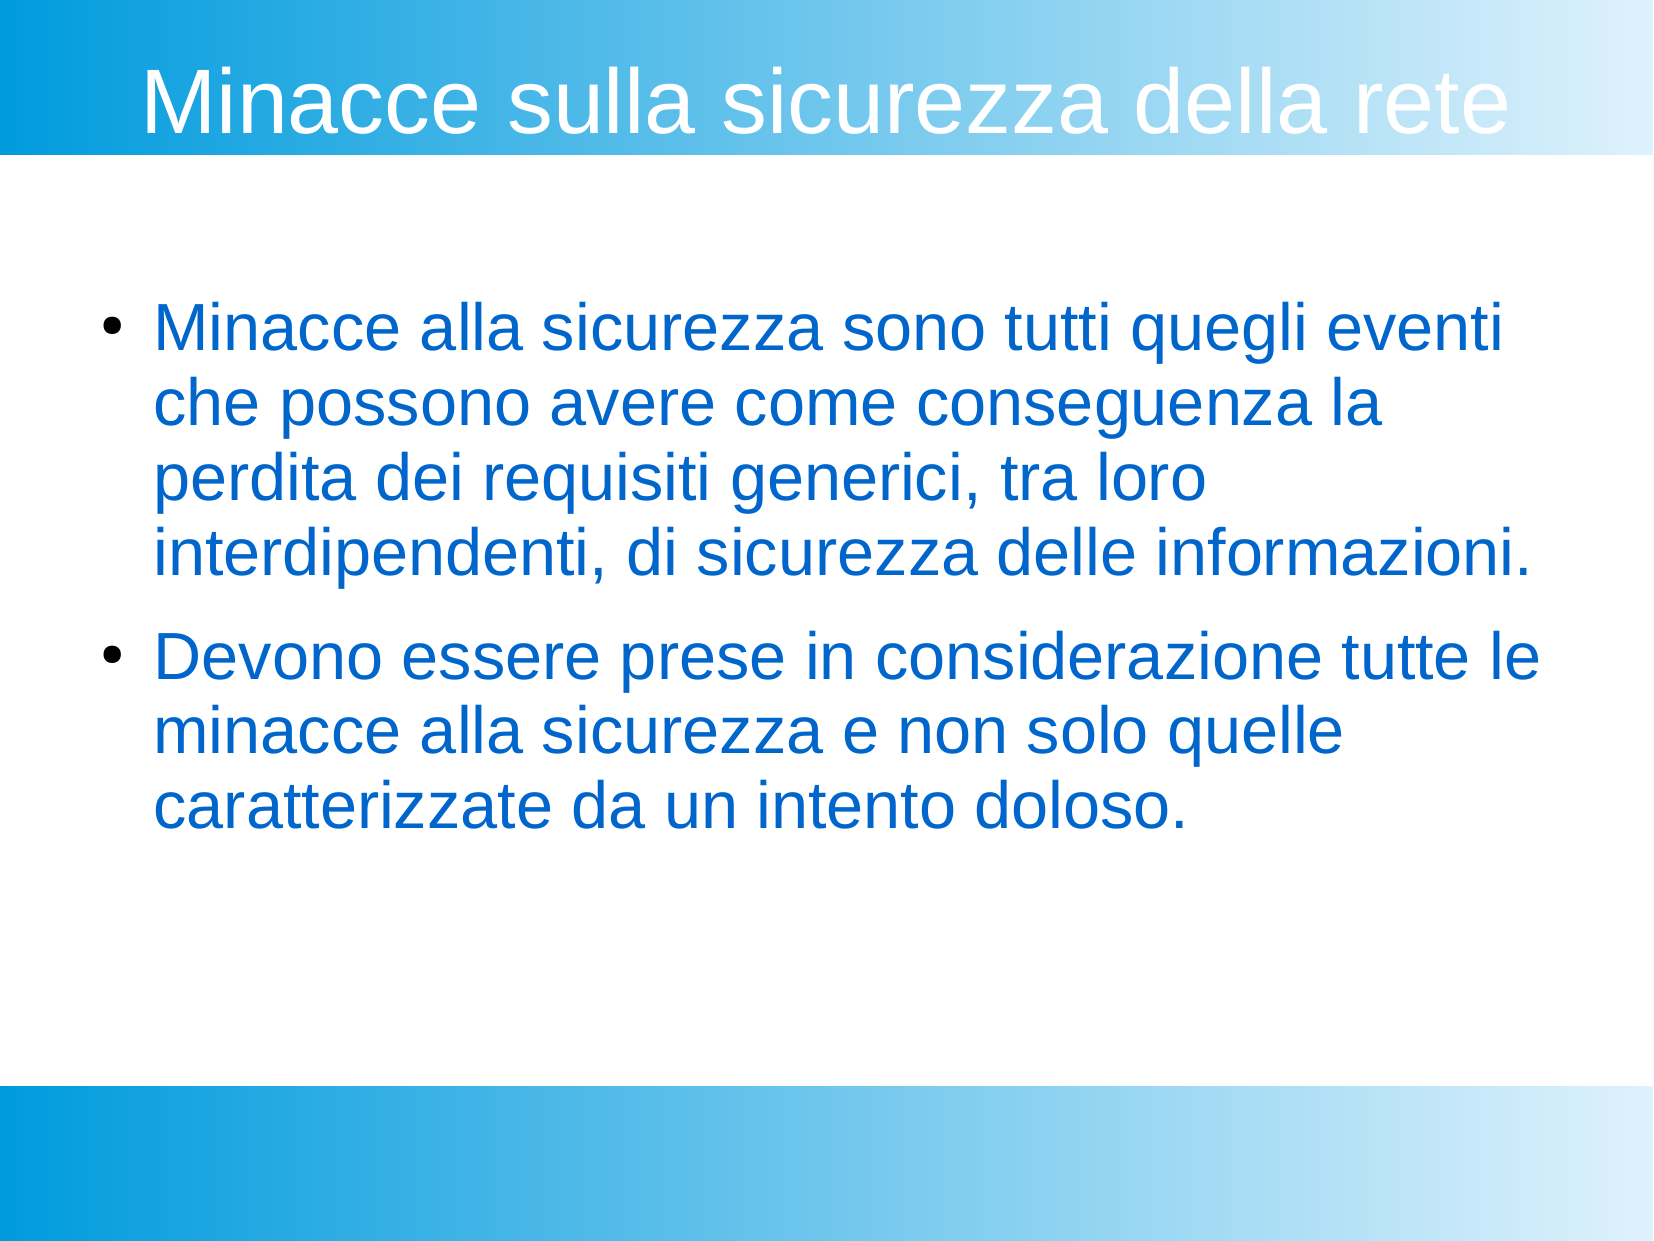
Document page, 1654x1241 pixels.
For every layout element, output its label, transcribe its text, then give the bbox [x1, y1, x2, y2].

title Minacce sulla sicurezza della rete [82, 49, 1571, 155]
list Minacce alla sicurezza sono tutti quegli eventi che possono avere come conseguenza la perdita dei requisiti generici, tra loro interdipendenti, di sicurezza delle informazioni. Devono essere prese in considerazione tutte le minacce alla sicurezza e non solo quelle caratterizzate da un intento doloso. [82, 290, 1571, 1010]
